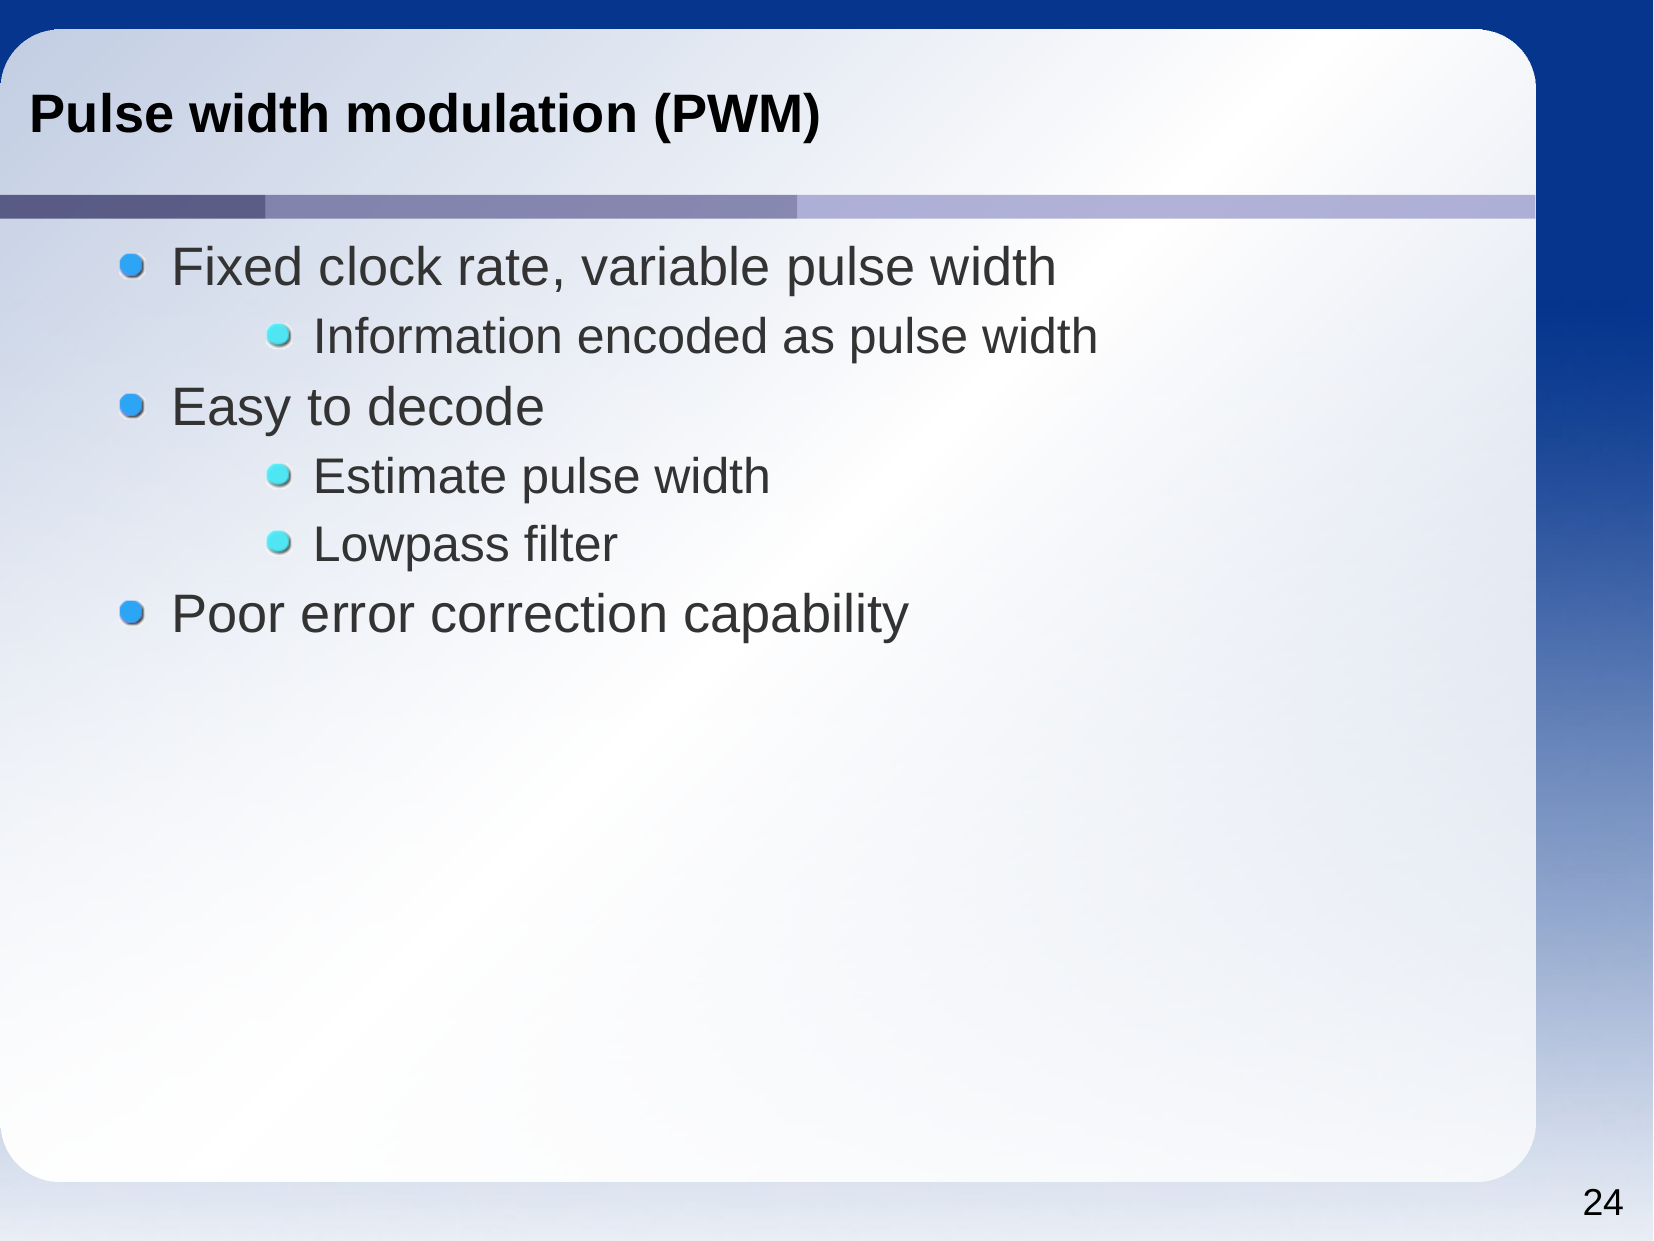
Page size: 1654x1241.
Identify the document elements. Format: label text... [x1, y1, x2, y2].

picture [0, 0, 1654, 1241]
list Fixed clock rate, variable pulse width Information encoded as pulse width Easy to decode Estimate pulse width Lowpass filter Poor error correction capability [29, 236, 1506, 1152]
title Pulse width modulation (PWM) [29, 49, 1506, 178]
